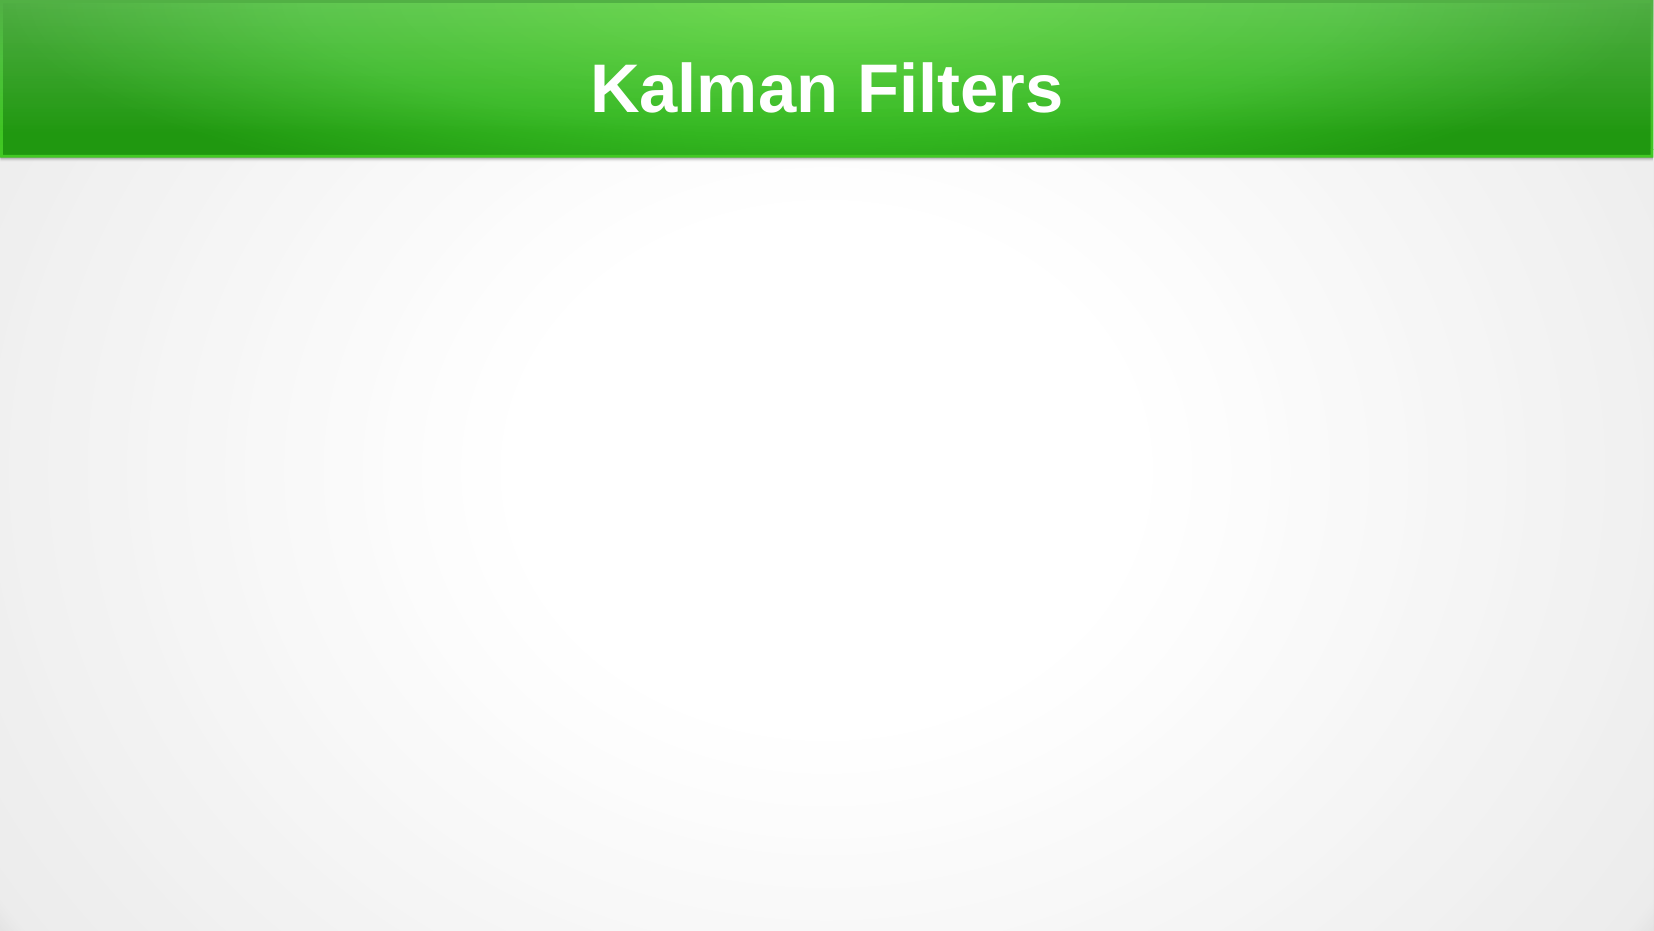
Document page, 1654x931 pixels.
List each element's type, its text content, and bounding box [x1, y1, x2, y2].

title Kalman Filters [82, 35, 1571, 142]
